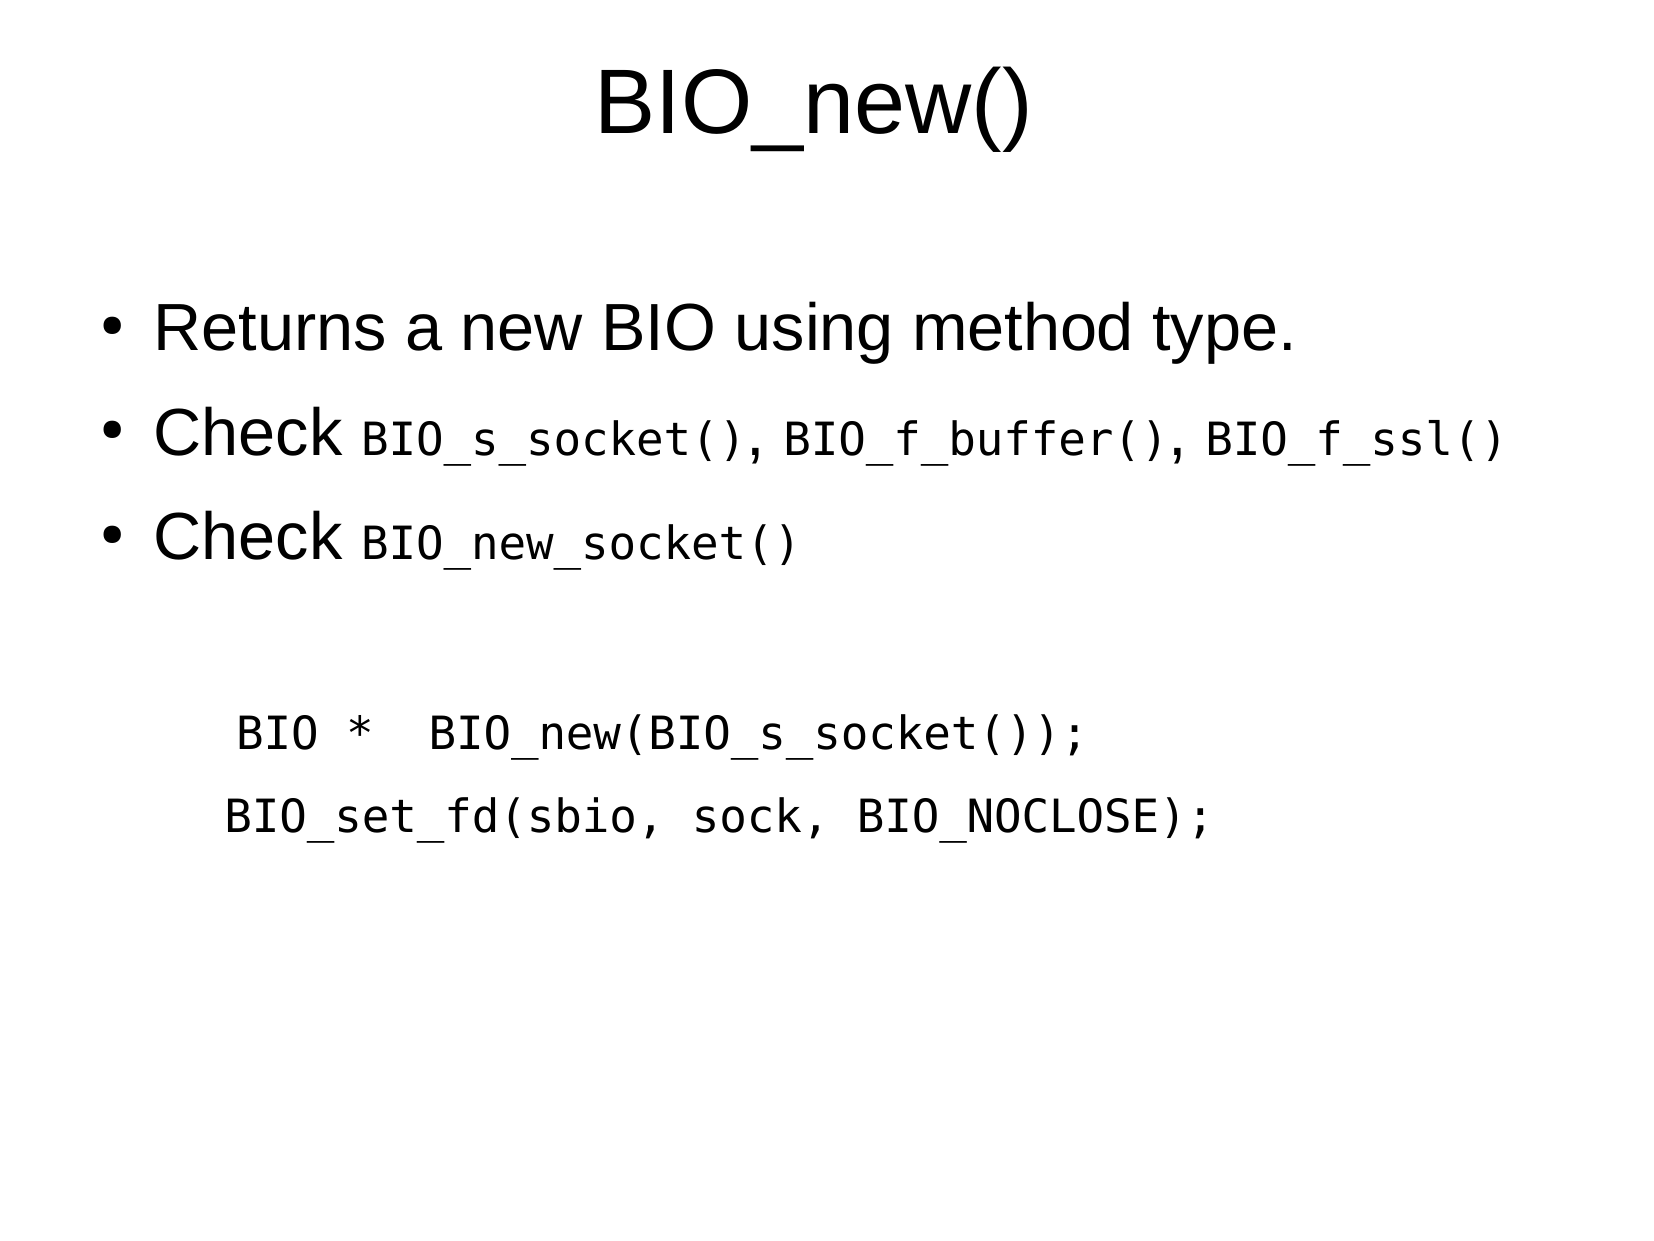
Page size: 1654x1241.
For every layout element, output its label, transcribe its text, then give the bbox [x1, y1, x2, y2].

list Returns a new BIO using method type. Check BIO_s_socket(), BIO_f_buffer(), BIO_f_ssl() Check BIO_new_socket() BIO * BIO_new(BIO_s_socket()); BIO_set_fd(sbio, sock, BIO_NOCLOSE); [82, 290, 1571, 1109]
title BIO_new() [82, 50, 1571, 256]
